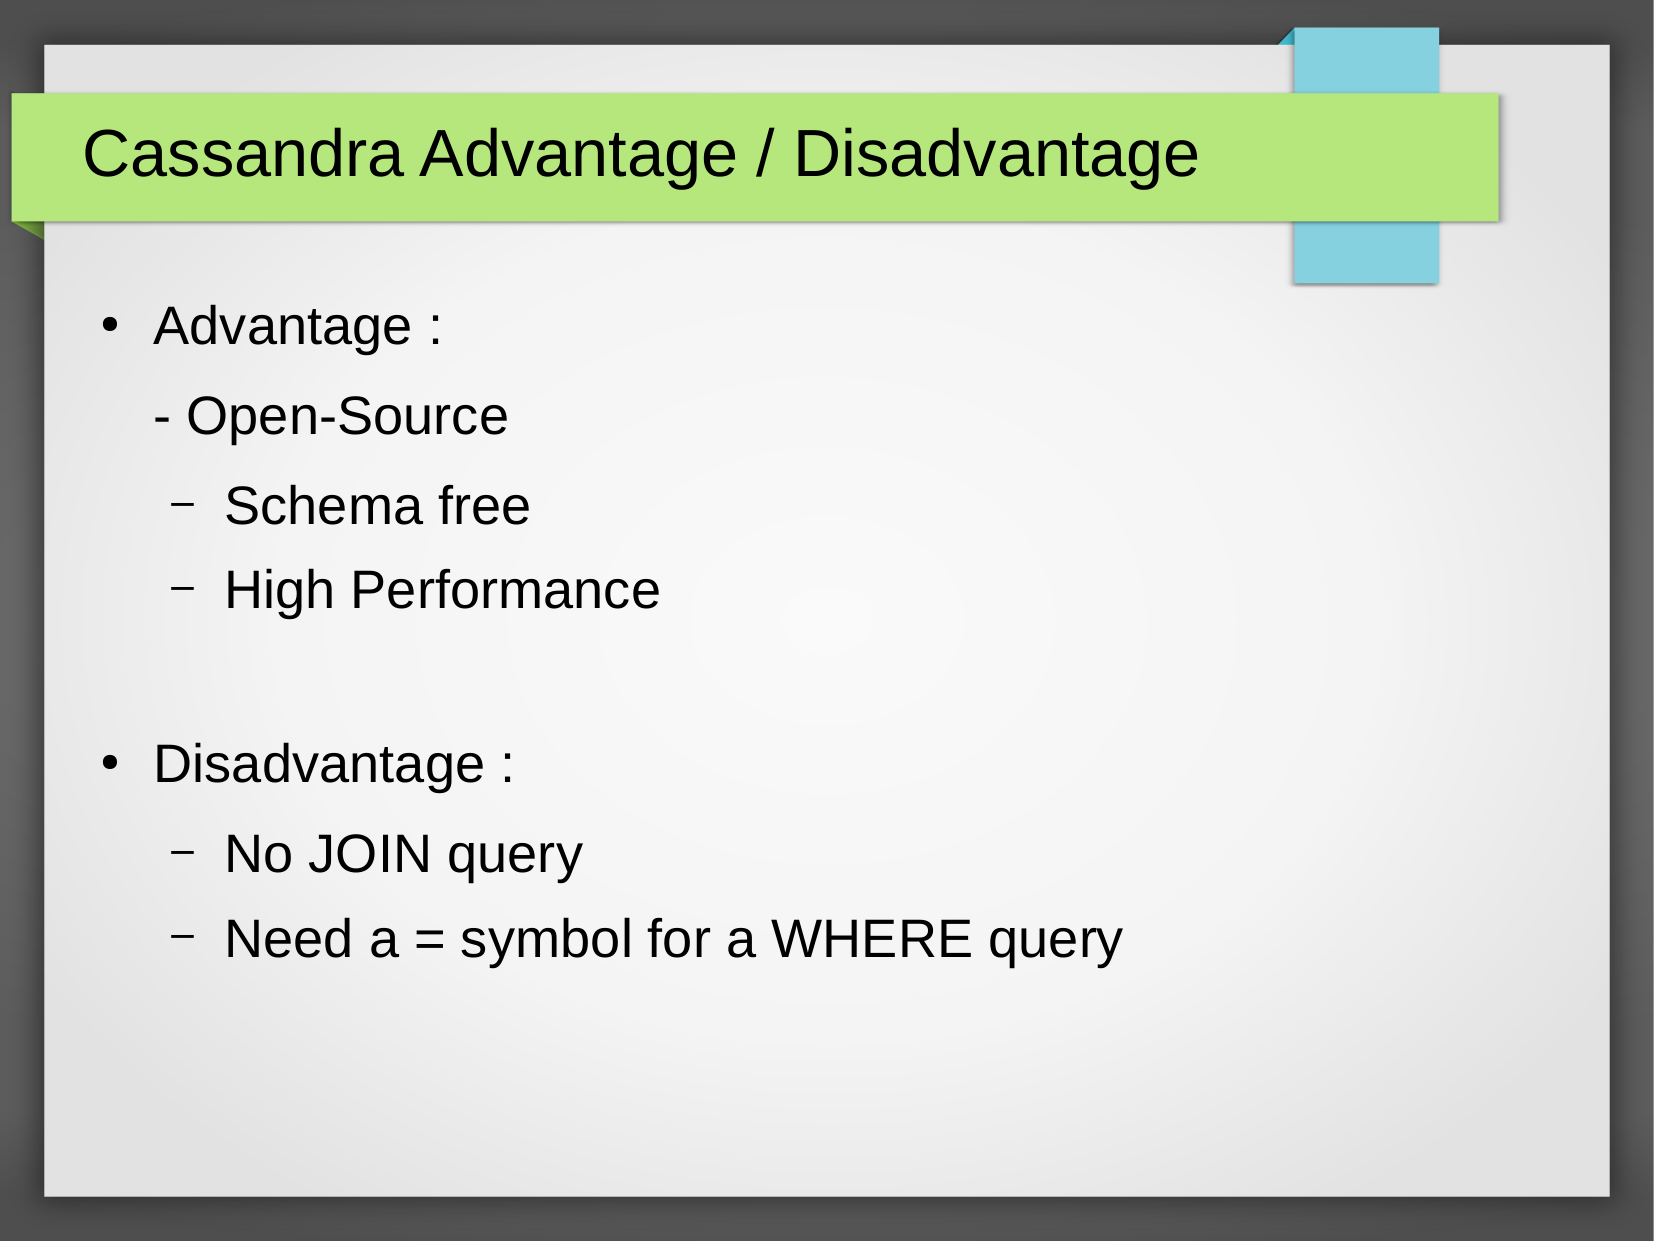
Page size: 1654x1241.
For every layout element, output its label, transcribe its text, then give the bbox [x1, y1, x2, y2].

picture [0, 0, 1654, 1241]
title Cassandra Advantage / Disadvantage [82, 94, 1264, 213]
list Advantage : - Open-Source Schema free High Performance Disadvantage : No JOIN query Need a = symbol for a WHERE query [82, 295, 1571, 1015]
